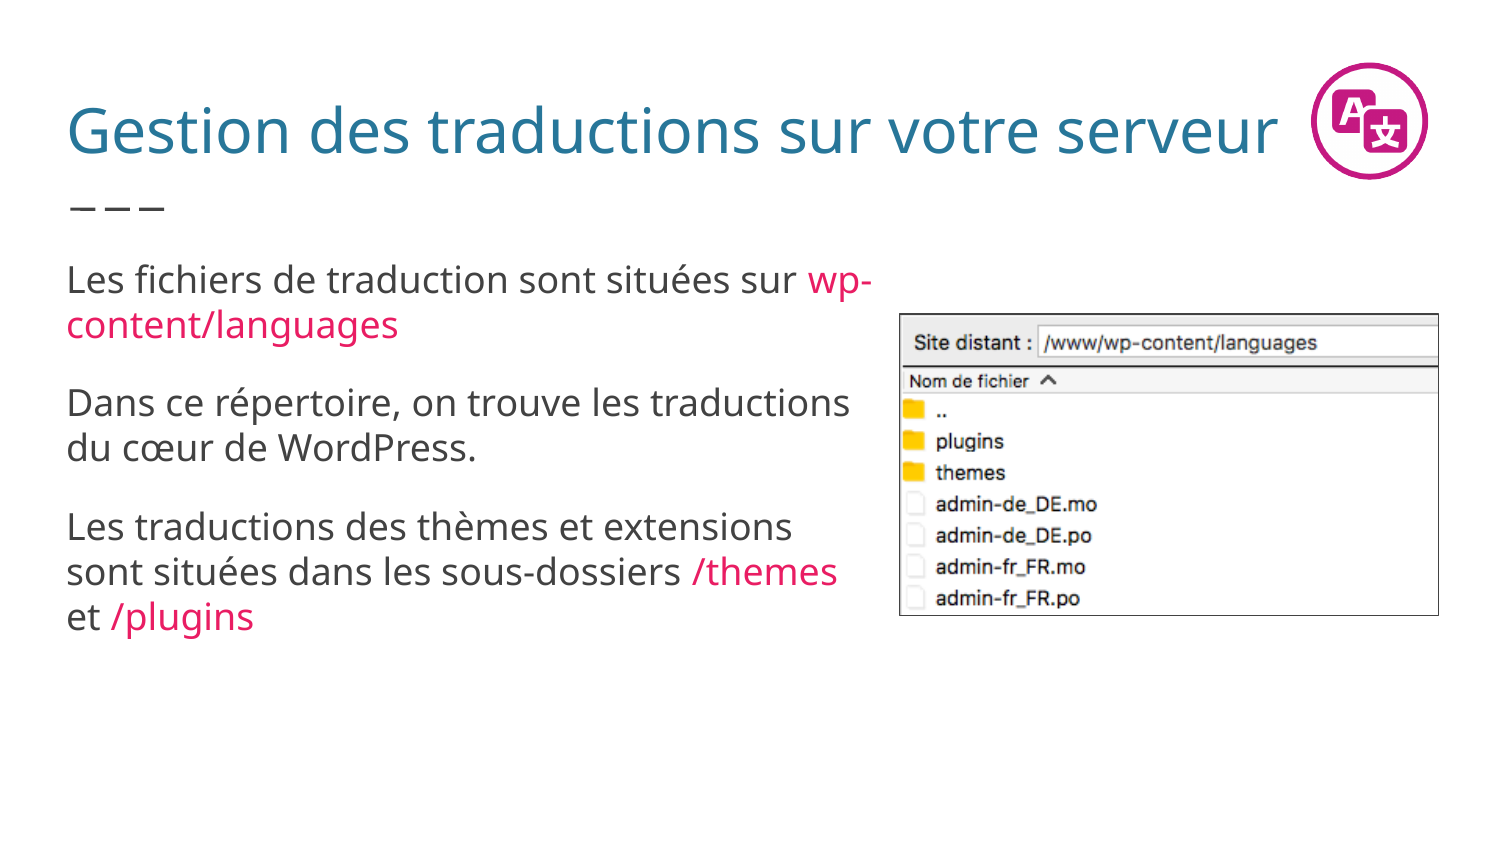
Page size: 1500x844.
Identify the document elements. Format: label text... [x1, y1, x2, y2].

list Les fichiers de traduction sont situées sur wp-content/languages Dans ce répertoire, on trouve les traductions du cœur de WordPress. Les traductions des thèmes et extensions sont situées dans les sous-dossiers /themes et /plugins [51, 240, 889, 750]
picture [900, 314, 1438, 615]
picture [1290, 54, 1449, 188]
title Gestion des traductions sur votre serveur [51, 61, 1290, 182]
